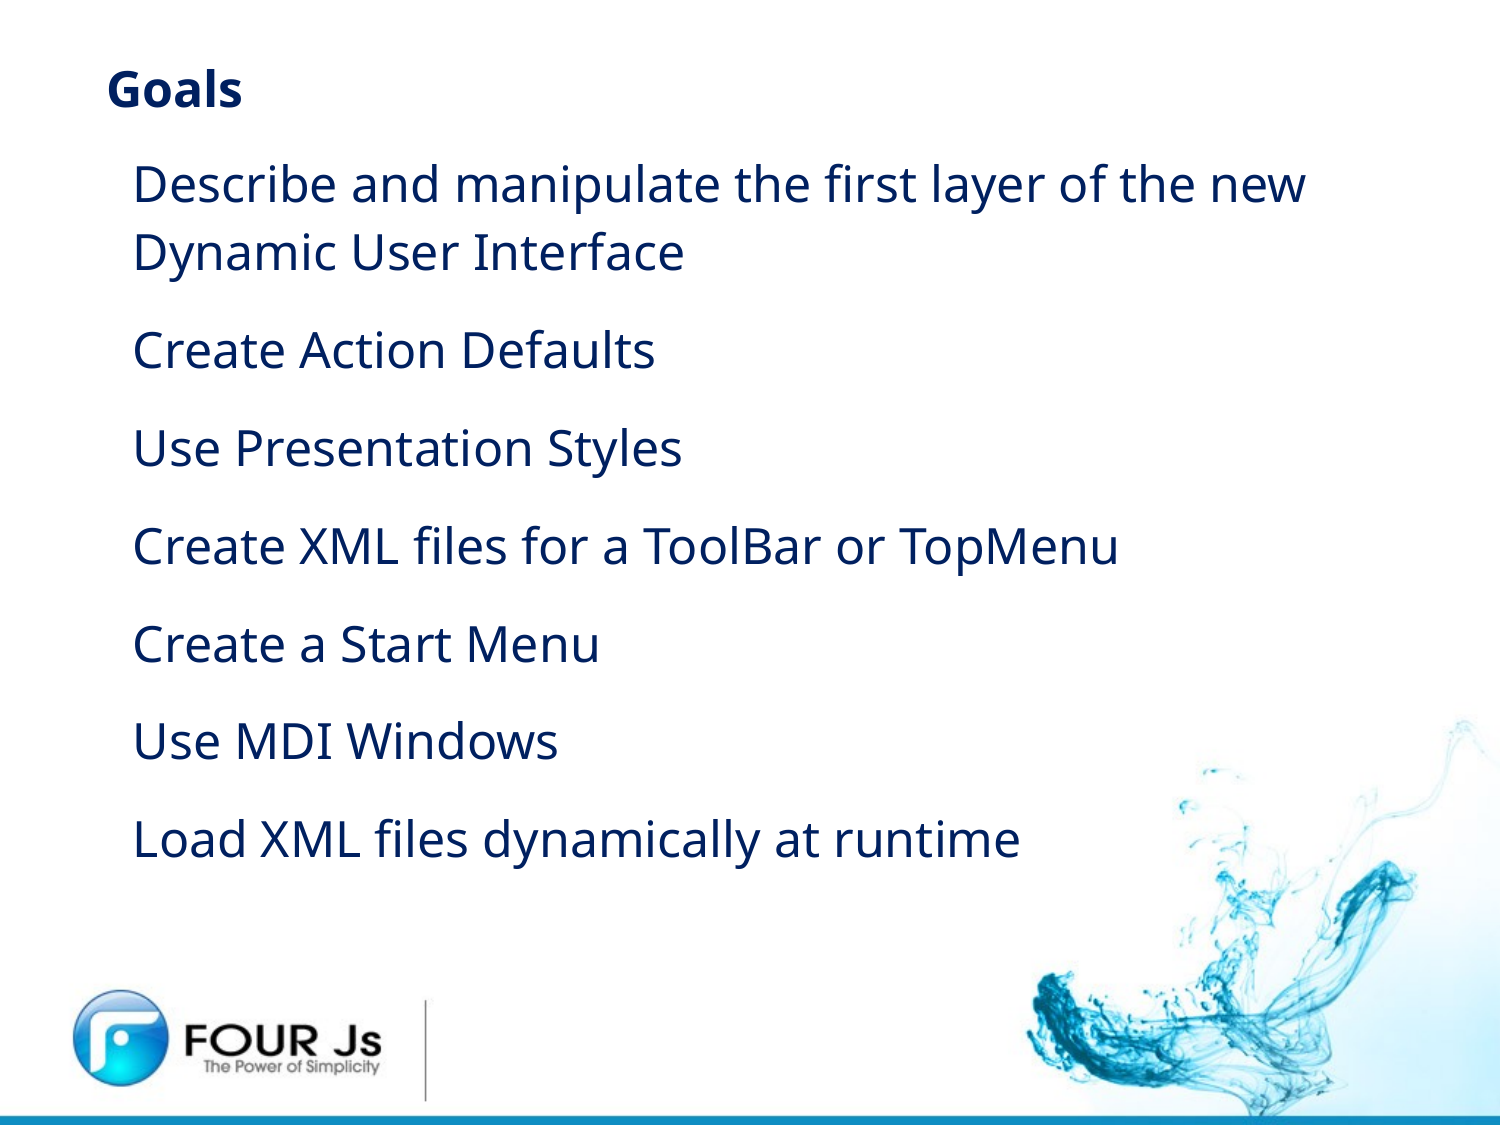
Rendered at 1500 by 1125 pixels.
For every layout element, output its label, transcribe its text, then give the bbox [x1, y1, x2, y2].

picture [0, 0, 1500, 1122]
text_box Describe and manipulate the first layer of the new Dynamic User Interface Create Action Defaults Use Presentation Styles Create XML files for a ToolBar or TopMenu Create a Start Menu Use MDI Windows Load XML files dynamically at runtime [118, 141, 1397, 910]
title Goals [106, 35, 1388, 142]
